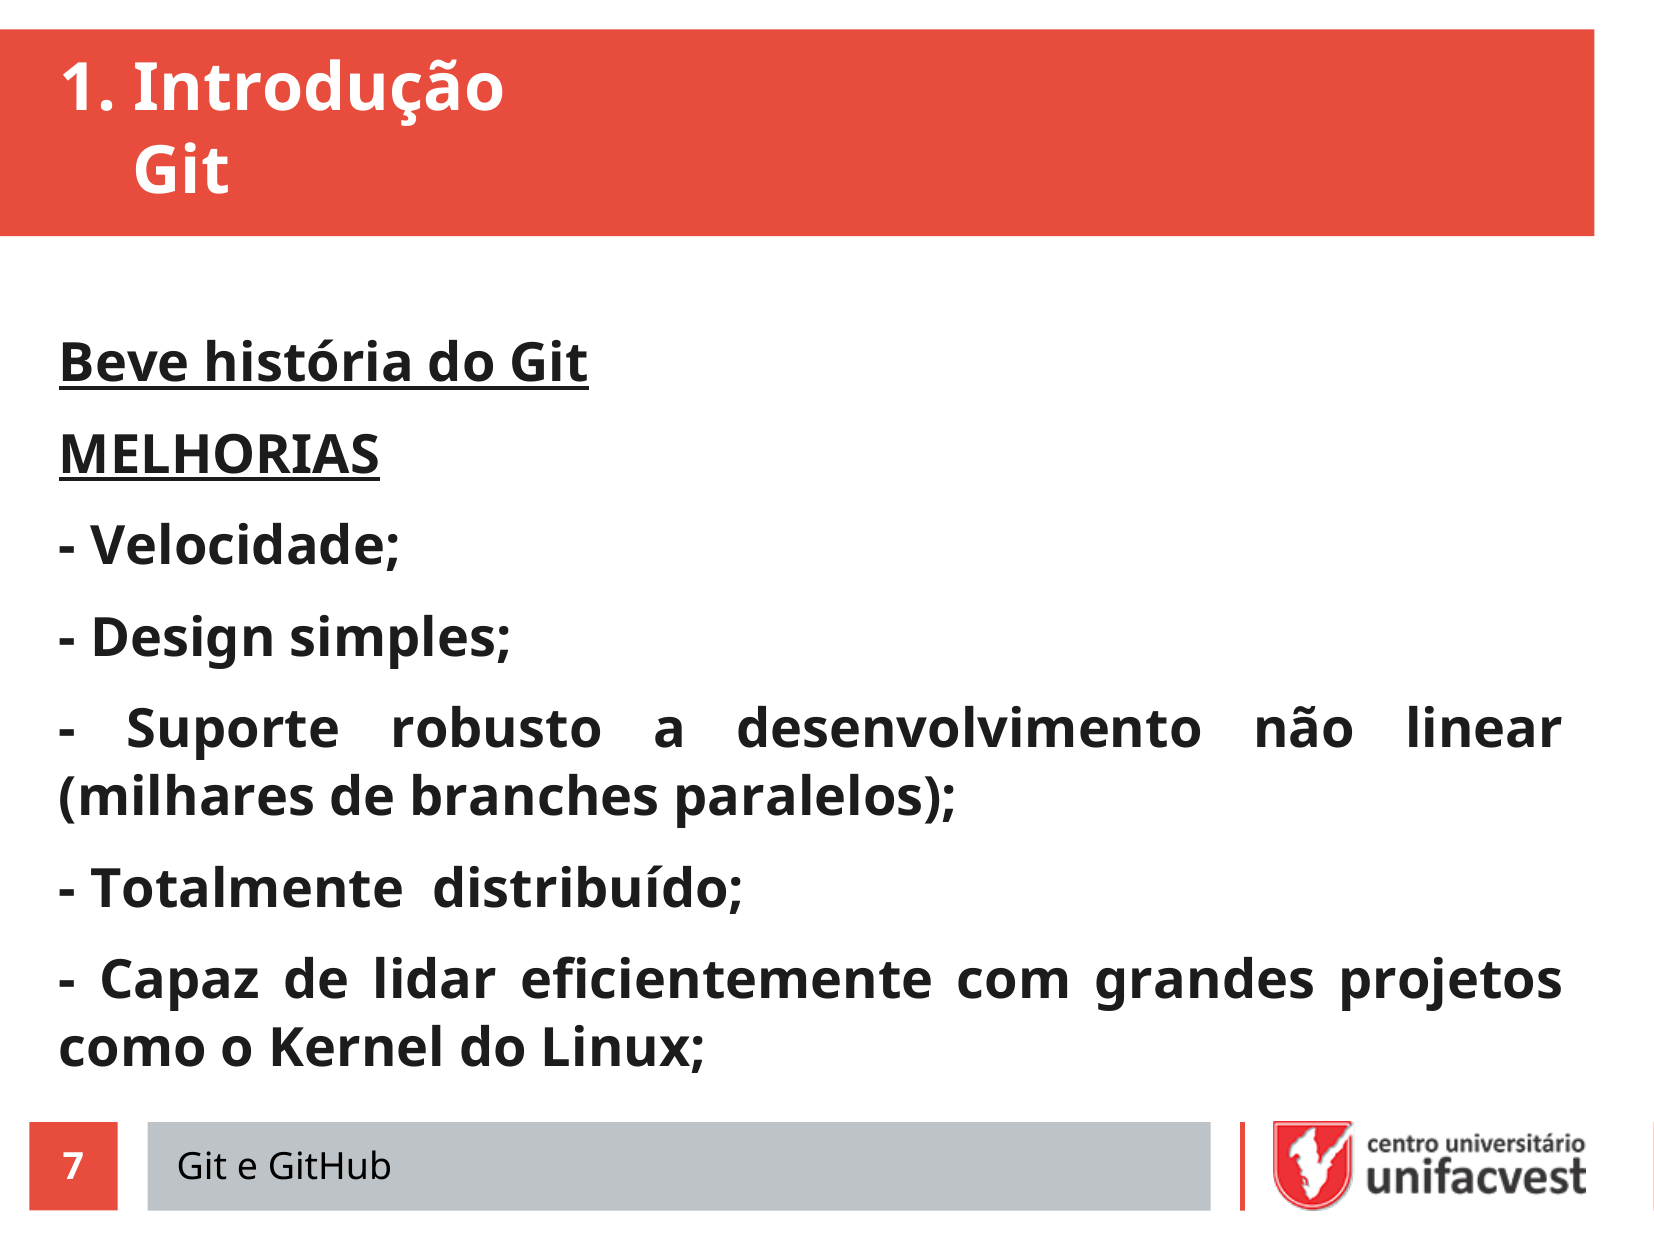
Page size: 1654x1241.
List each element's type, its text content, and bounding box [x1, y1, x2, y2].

text_box [1245, 1120, 1654, 1212]
list Beve história do Git MELHORIAS - Velocidade; - Design simples; - Suporte robusto a desenvolvimento não linear (milhares de branches paralelos); - Totalmente distribuído; - Capaz de lidar eficientemente com grandes projetos como o Kernel do Linux; [59, 324, 1566, 1093]
text_box Git e GitHub [161, 1132, 1212, 1196]
title 1. Introdução Git [59, 59, 1595, 207]
picture [1273, 1121, 1586, 1211]
